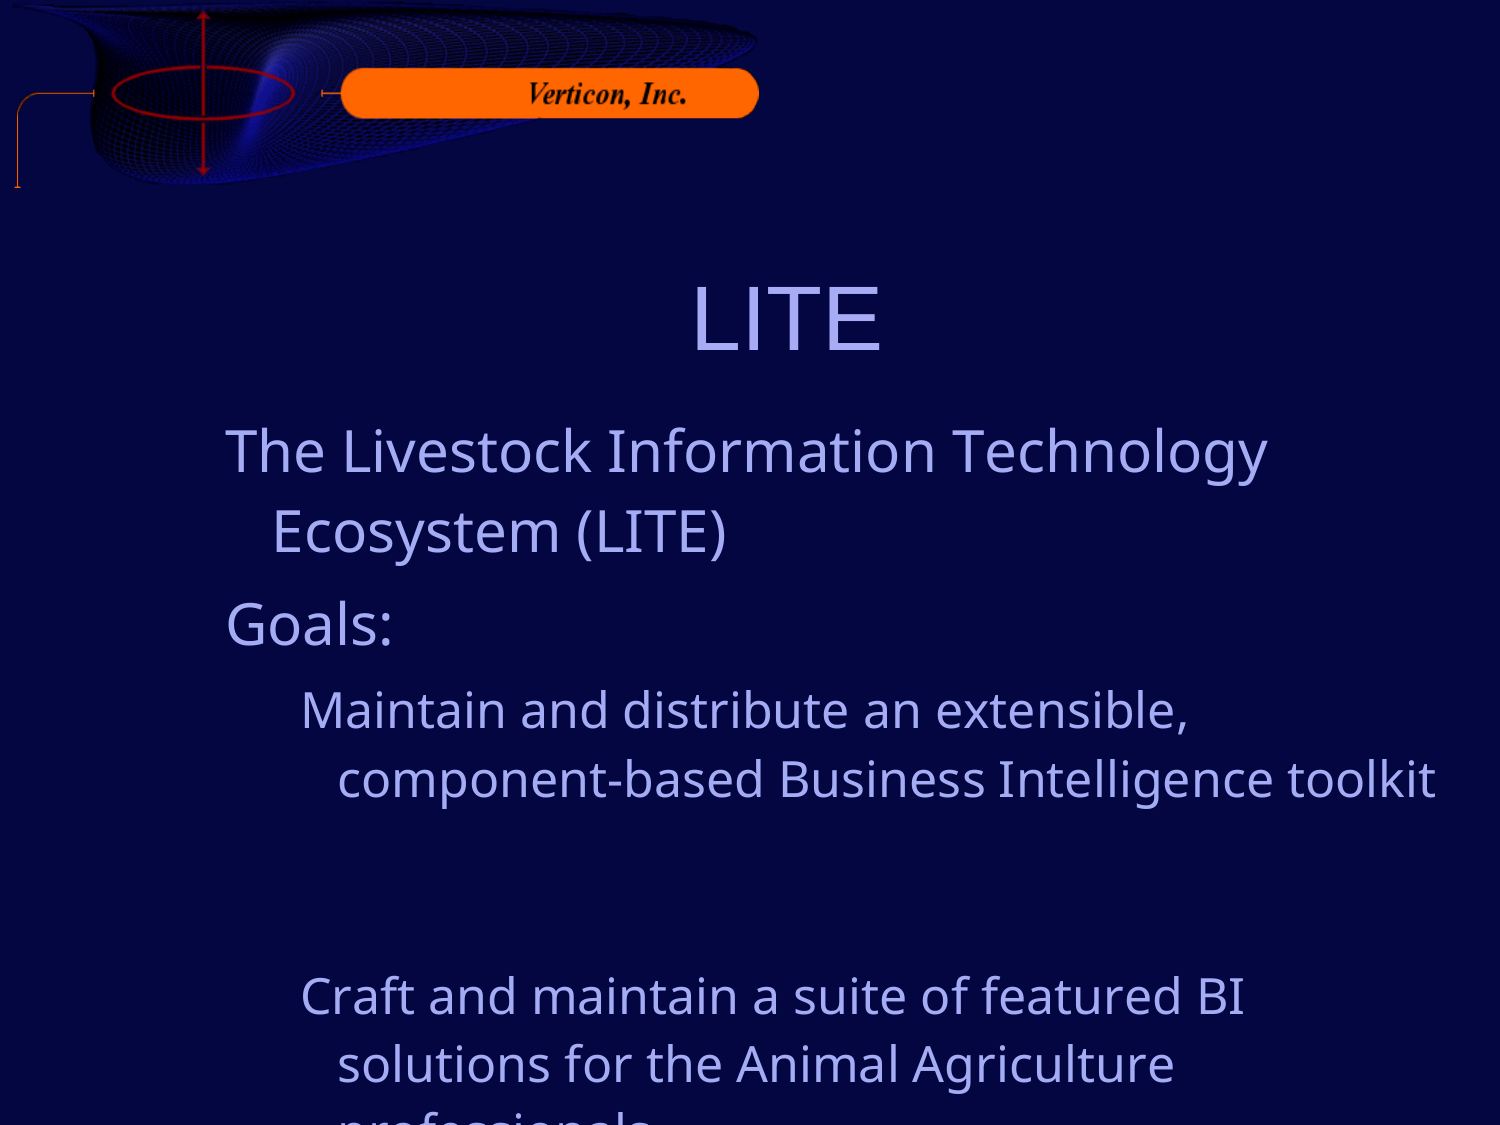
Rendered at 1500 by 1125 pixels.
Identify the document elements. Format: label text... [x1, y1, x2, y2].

picture [8, 0, 759, 188]
list The Livestock Information Technology Ecosystem (LITE) Goals: Maintain and distribute an extensible, component-based Business Intelligence toolkit Craft and maintain a suite of featured BI solutions for the Animal Agriculture professionals. [150, 410, 1463, 1088]
title LITE [112, 232, 1463, 406]
